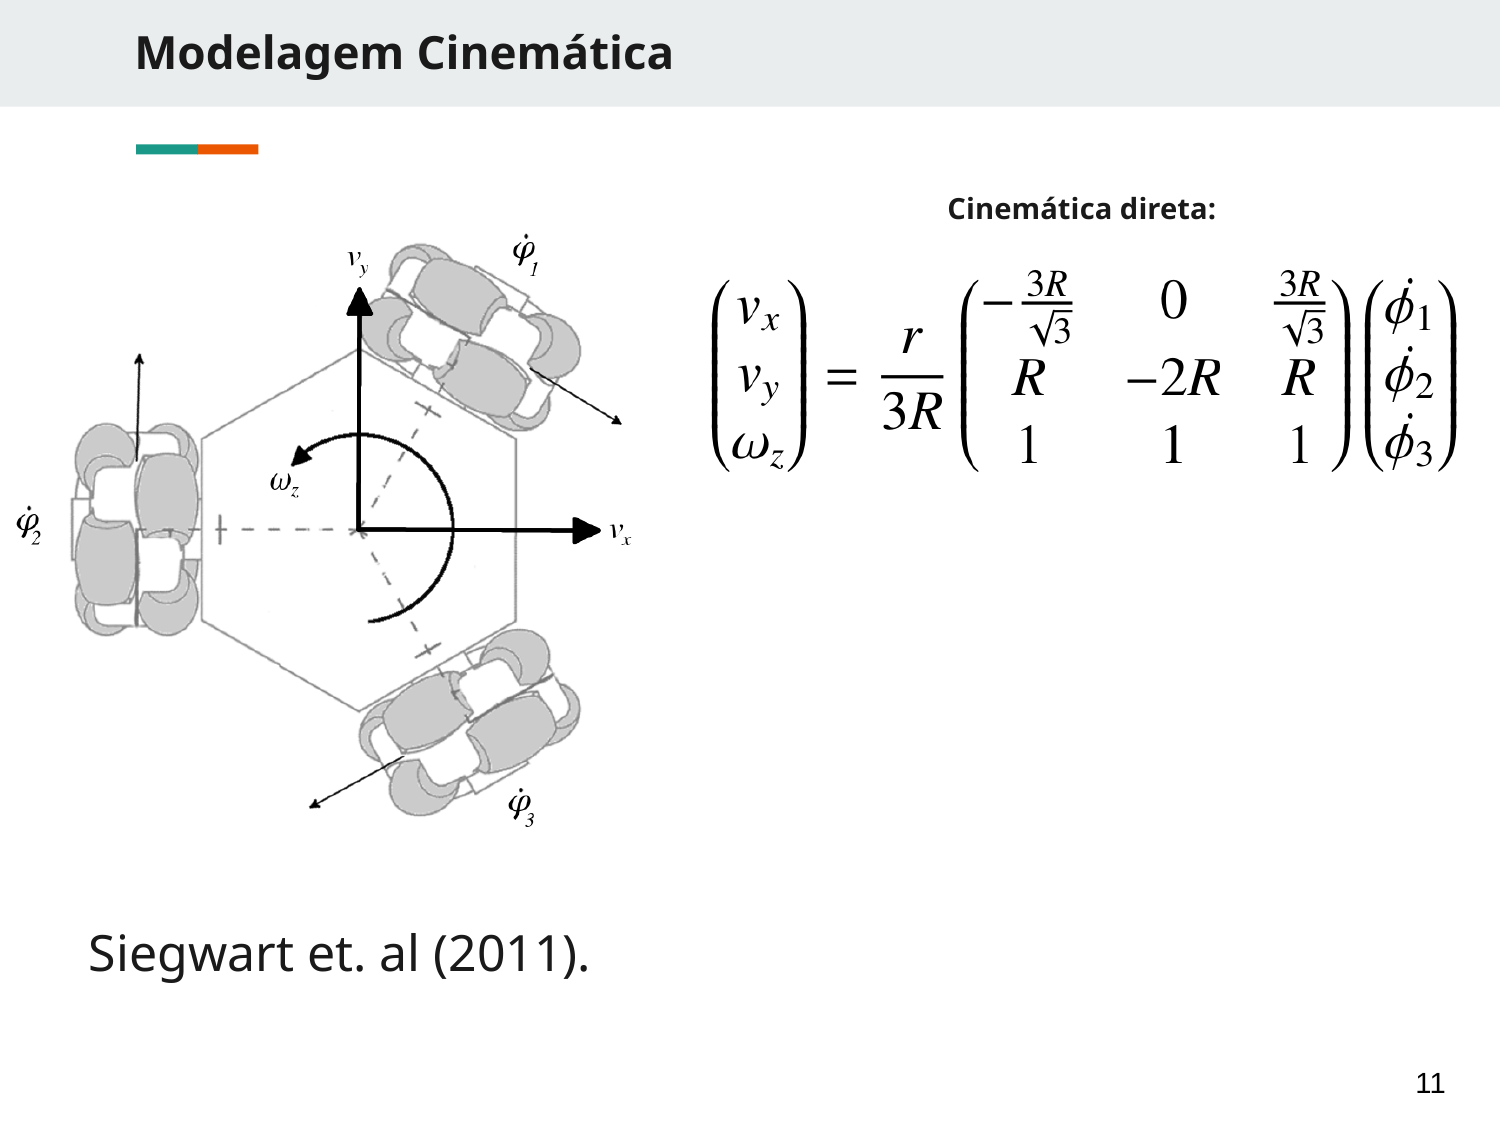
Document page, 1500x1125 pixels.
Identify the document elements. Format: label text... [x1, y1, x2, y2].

title Cinemática direta: [698, 175, 1466, 293]
title Siegwart et. al (2011). [0, 906, 724, 1024]
title Modelagem Cinemática [119, 8, 1381, 126]
slide_number 11 [1400, 1038, 1491, 1125]
picture [0, 206, 1466, 849]
